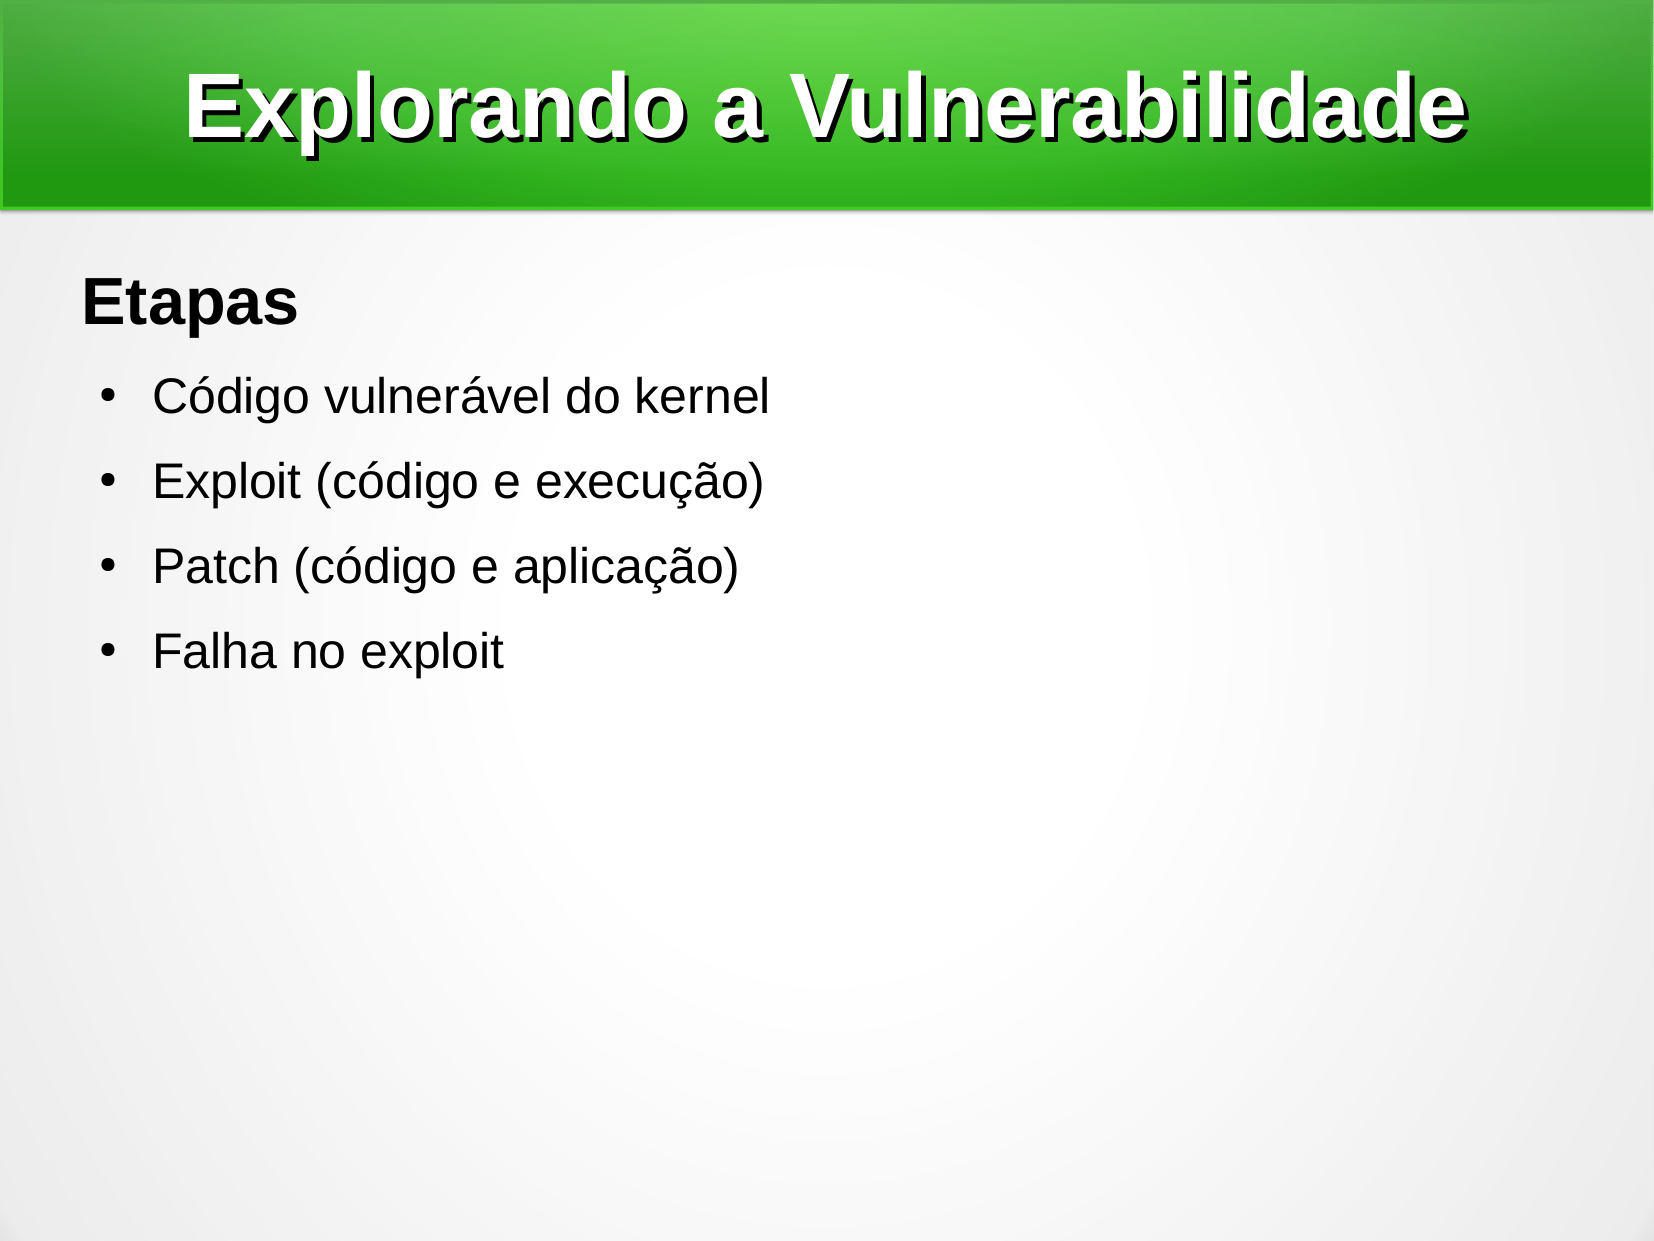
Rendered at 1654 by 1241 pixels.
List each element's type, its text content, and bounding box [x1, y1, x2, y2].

title Explorando a Vulnerabilidade [82, 35, 1571, 178]
list Etapas Código vulnerável do kernel Exploit (código e execução) Patch (código e aplicação) Falha no exploit [81, 263, 1570, 1171]
